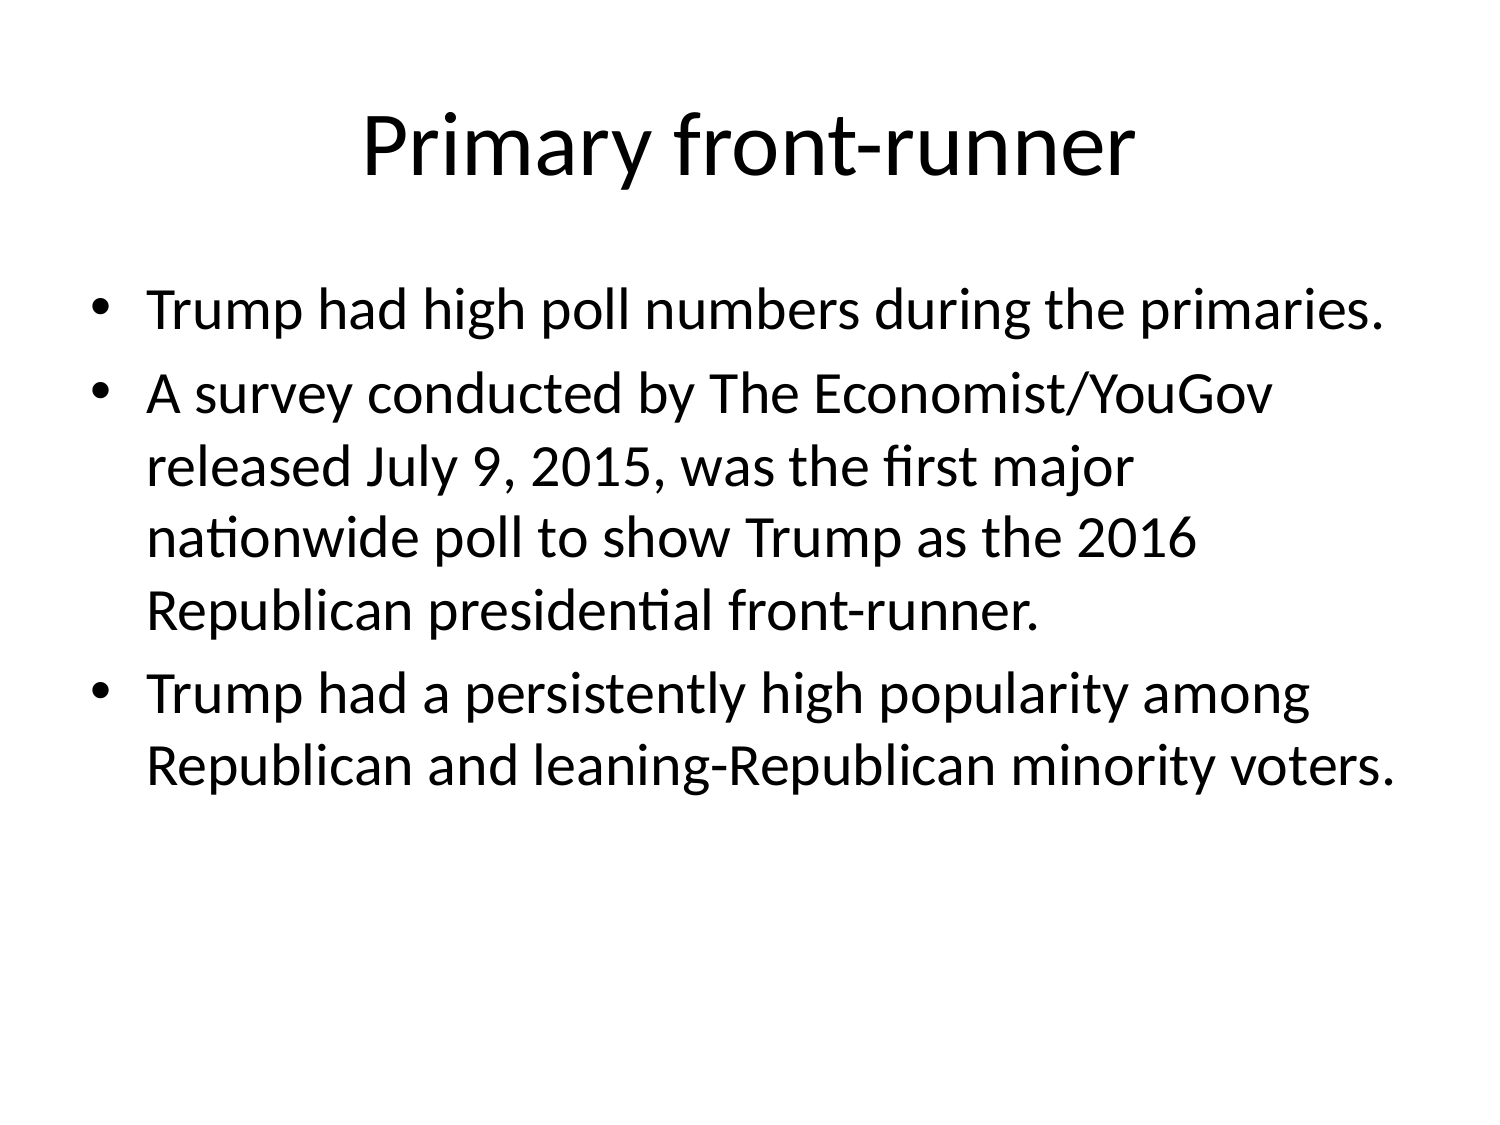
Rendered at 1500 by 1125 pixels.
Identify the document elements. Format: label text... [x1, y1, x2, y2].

title Primary front-runner [75, 45, 1425, 233]
list Trump had high poll numbers during the primaries. A survey conducted by The Economist/YouGov released July 9, 2015, was the first major nationwide poll to show Trump as the 2016 Republican presidential front-runner. Trump had a persistently high popularity among Republican and leaning-Republican minority voters. [75, 262, 1425, 1005]
